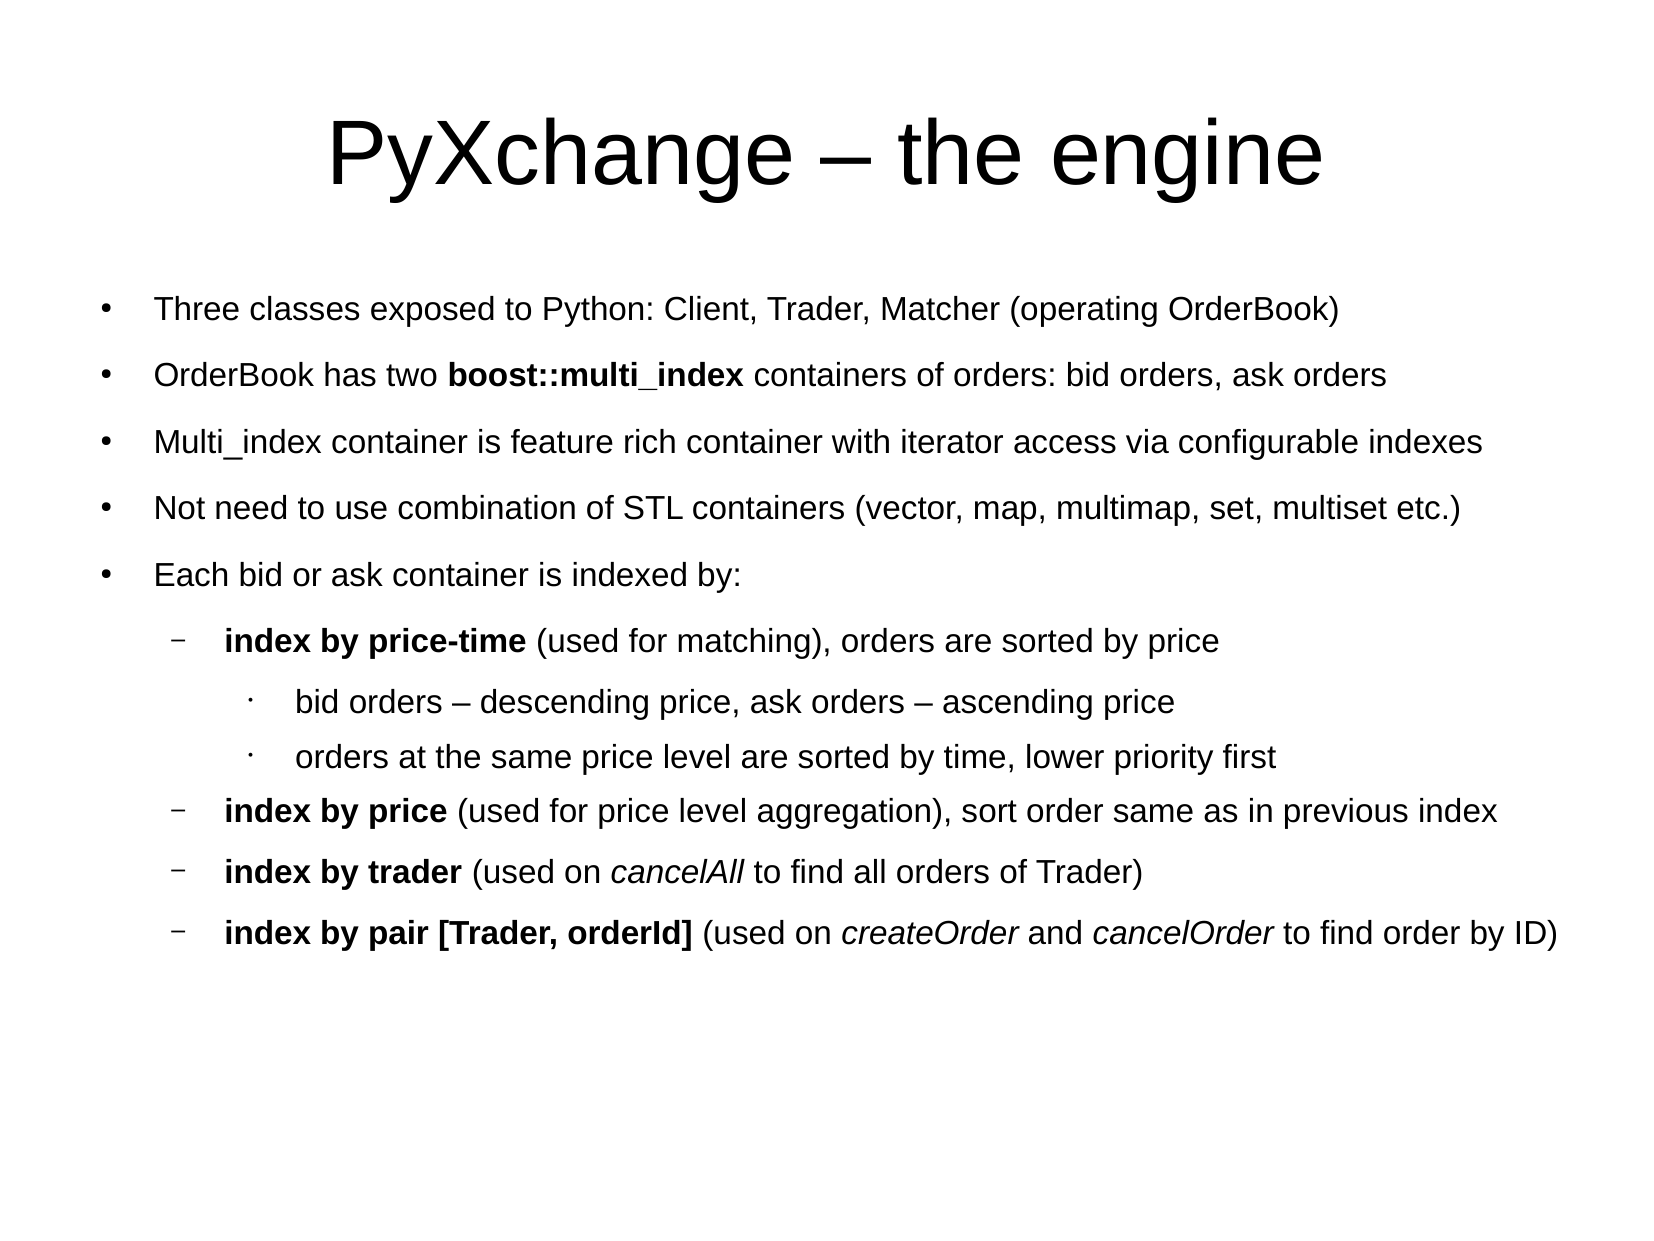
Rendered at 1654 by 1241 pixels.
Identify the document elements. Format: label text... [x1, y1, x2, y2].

title PyXchange – the engine [82, 49, 1571, 257]
list Three classes exposed to Python: Client, Trader, Matcher (operating OrderBook) OrderBook has two boost::multi_index containers of orders: bid orders, ask orders Multi_index container is feature rich container with iterator access via configurable indexes Not need to use combination of STL containers (vector, map, multimap, set, multiset etc.) Each bid or ask container is indexed by: index by price-time (used for matching), orders are sorted by price bid orders – descending price, ask orders – ascending price orders at the same price level are sorted by time, lower priority first index by price (used for price level aggregation), sort order same as in previous index index by trader (used on cancelAll to find all orders of Trader) index by pair [Trader, orderId] (used on createOrder and cancelOrder to find order by ID) [82, 290, 1571, 1010]
